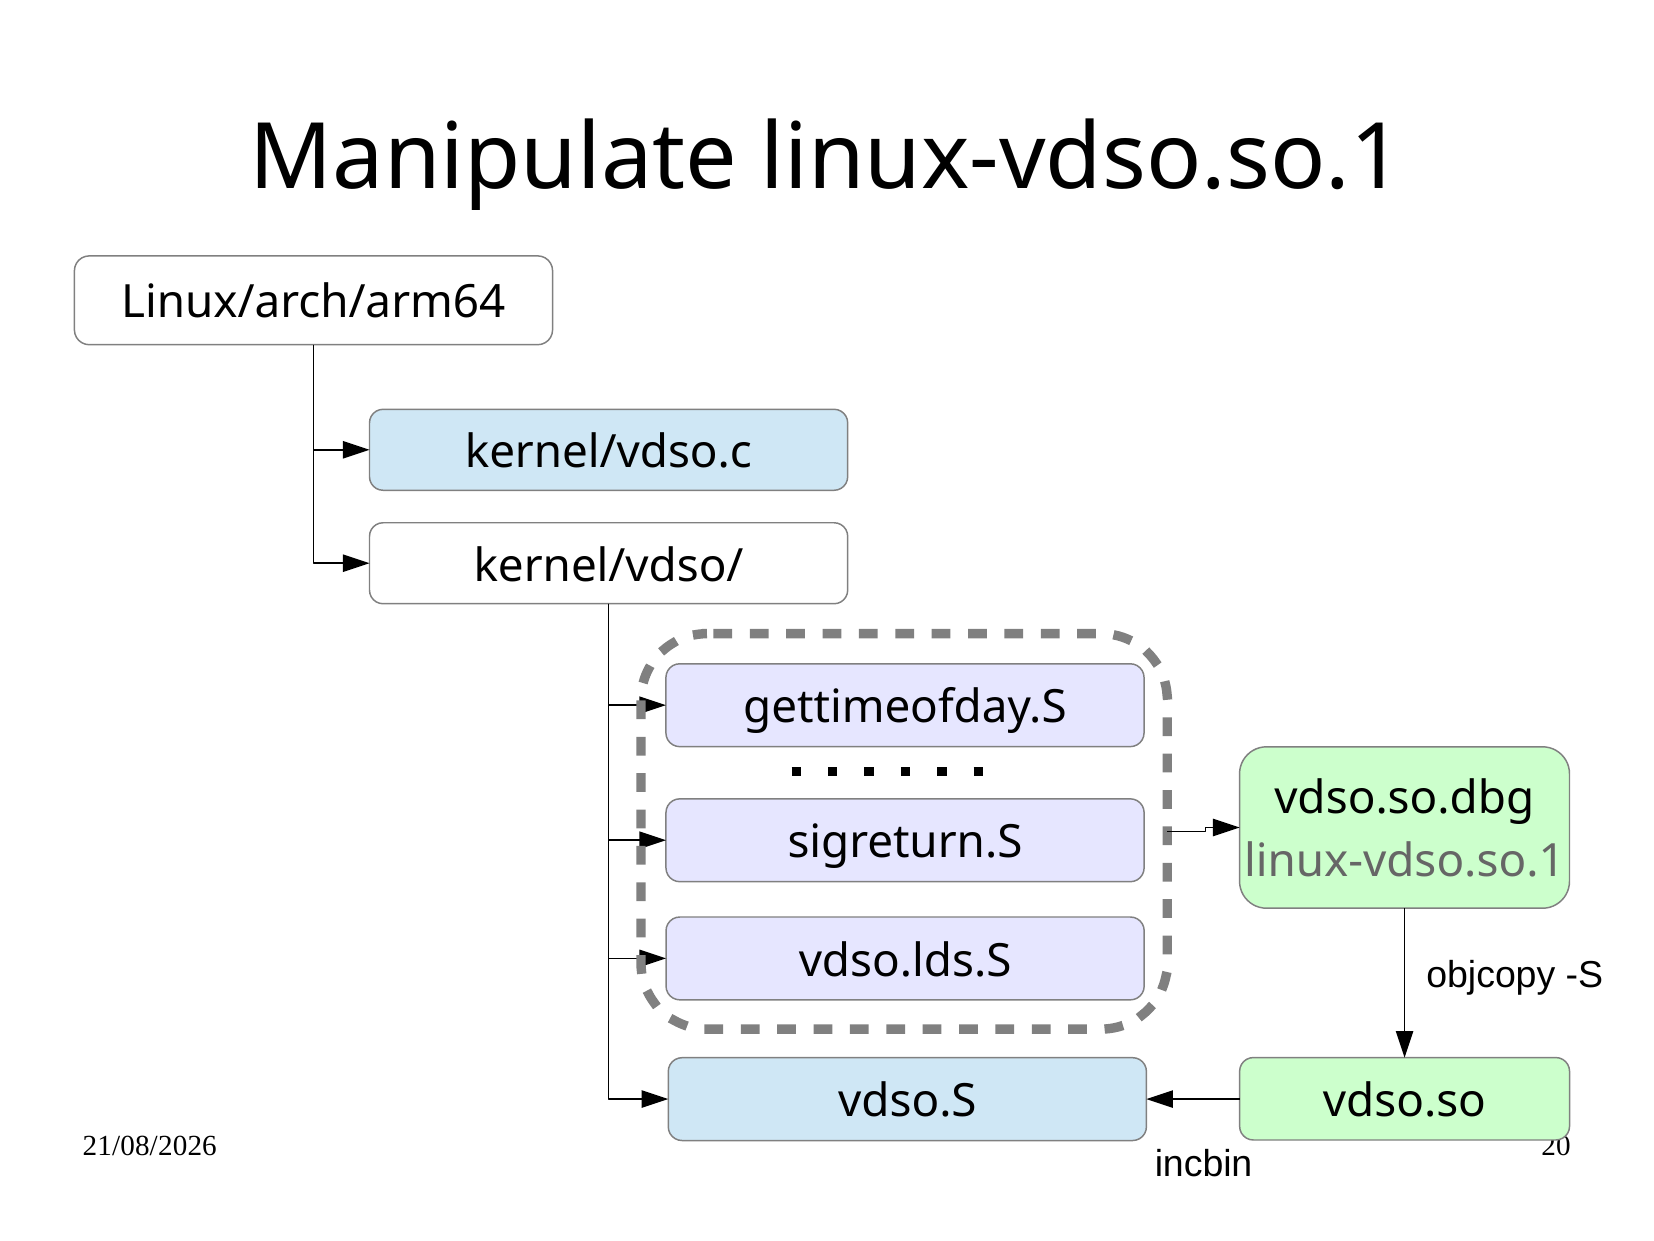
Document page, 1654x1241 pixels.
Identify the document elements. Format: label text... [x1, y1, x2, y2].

text_box Linux/arch/arm64 [74, 255, 553, 345]
text_box objcopy -S [1411, 945, 1619, 1003]
text_box incbin [1140, 1134, 1268, 1192]
text_box vdso.lds.S [666, 917, 1145, 1000]
title Manipulate linux-vdso.so.1 [82, 49, 1571, 257]
text_box vdso.S [668, 1057, 1147, 1141]
text_box vdso.so.dbg linux-vdso.so.1 [1239, 746, 1570, 909]
text_box sigreturn.S [665, 798, 1145, 882]
text_box gettimeofday.S [665, 663, 1145, 747]
text_box kernel/vdso/ [369, 522, 848, 604]
text_box vdso.so [1239, 1057, 1570, 1141]
text_box kernel/vdso.c [369, 409, 848, 491]
